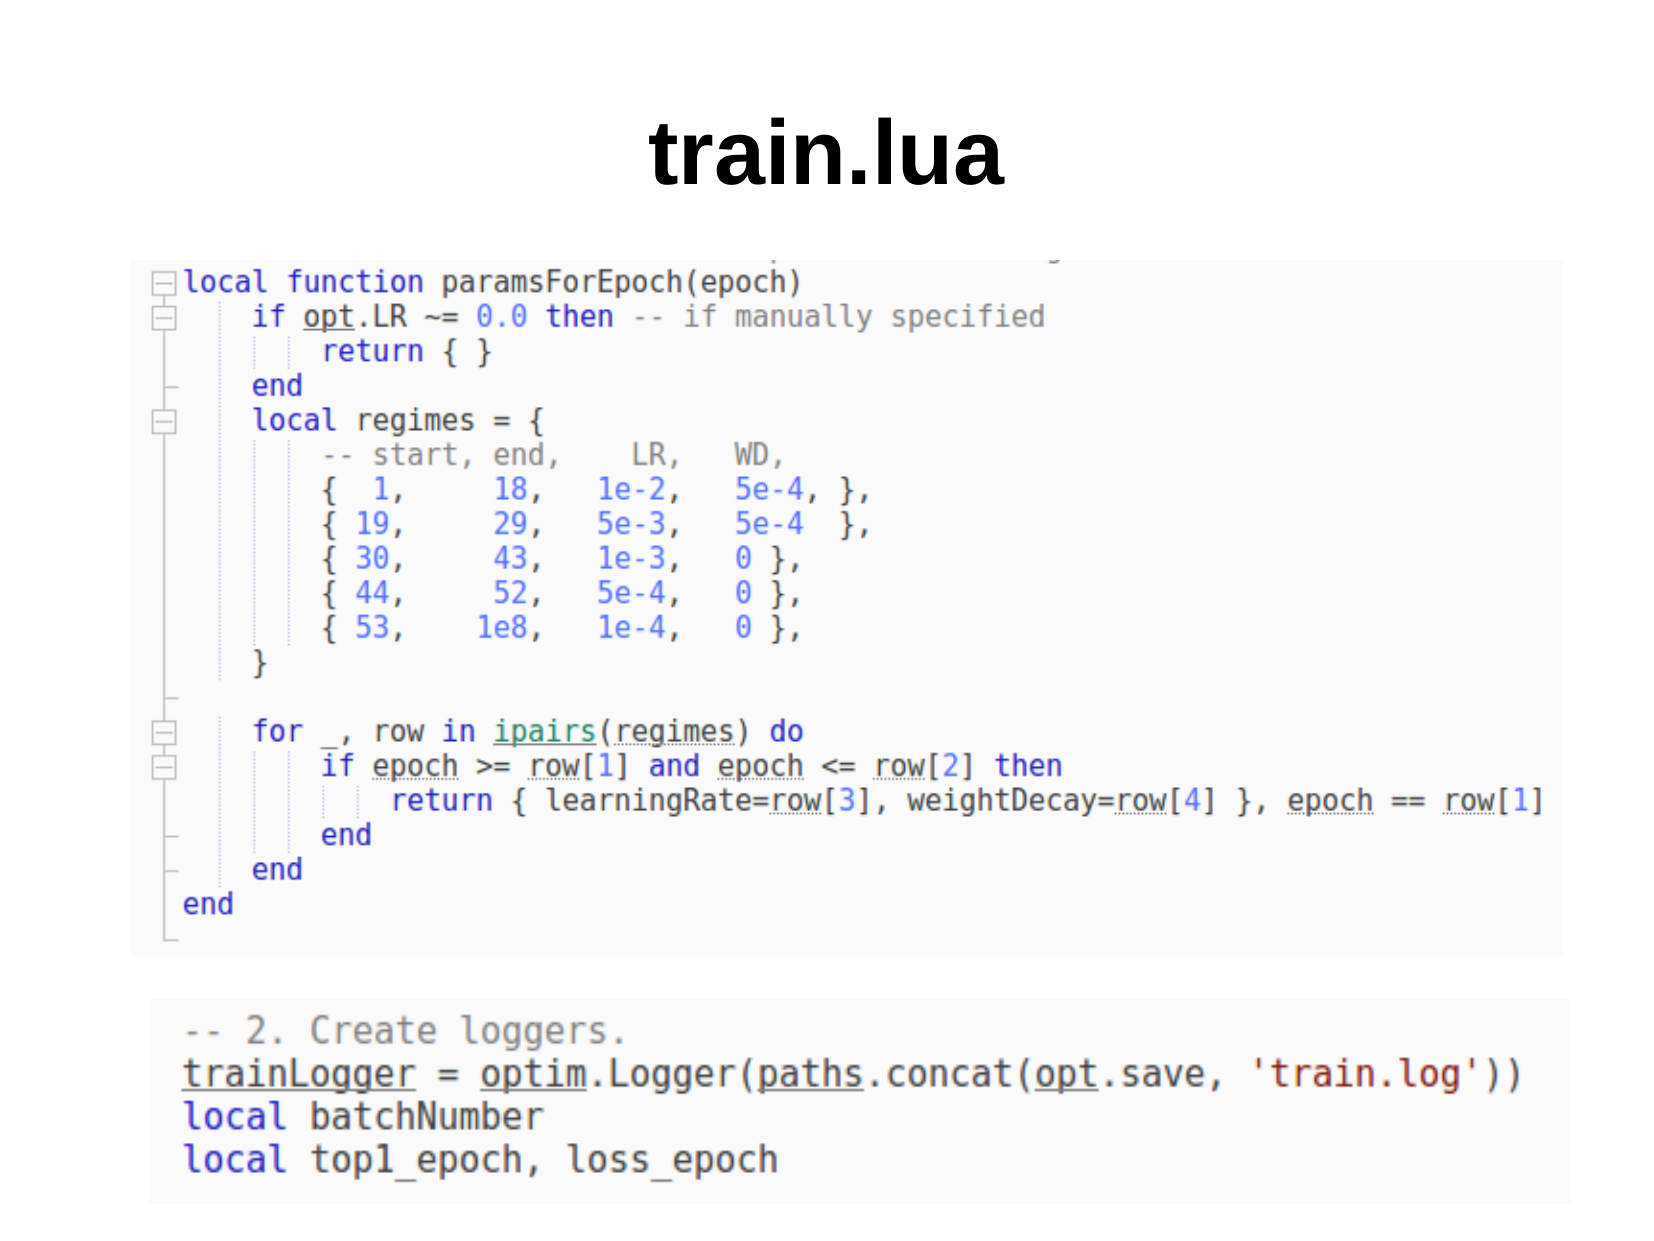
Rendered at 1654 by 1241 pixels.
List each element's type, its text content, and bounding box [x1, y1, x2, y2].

title train.lua [82, 49, 1571, 257]
picture [149, 999, 1571, 1204]
picture [131, 260, 1562, 957]
